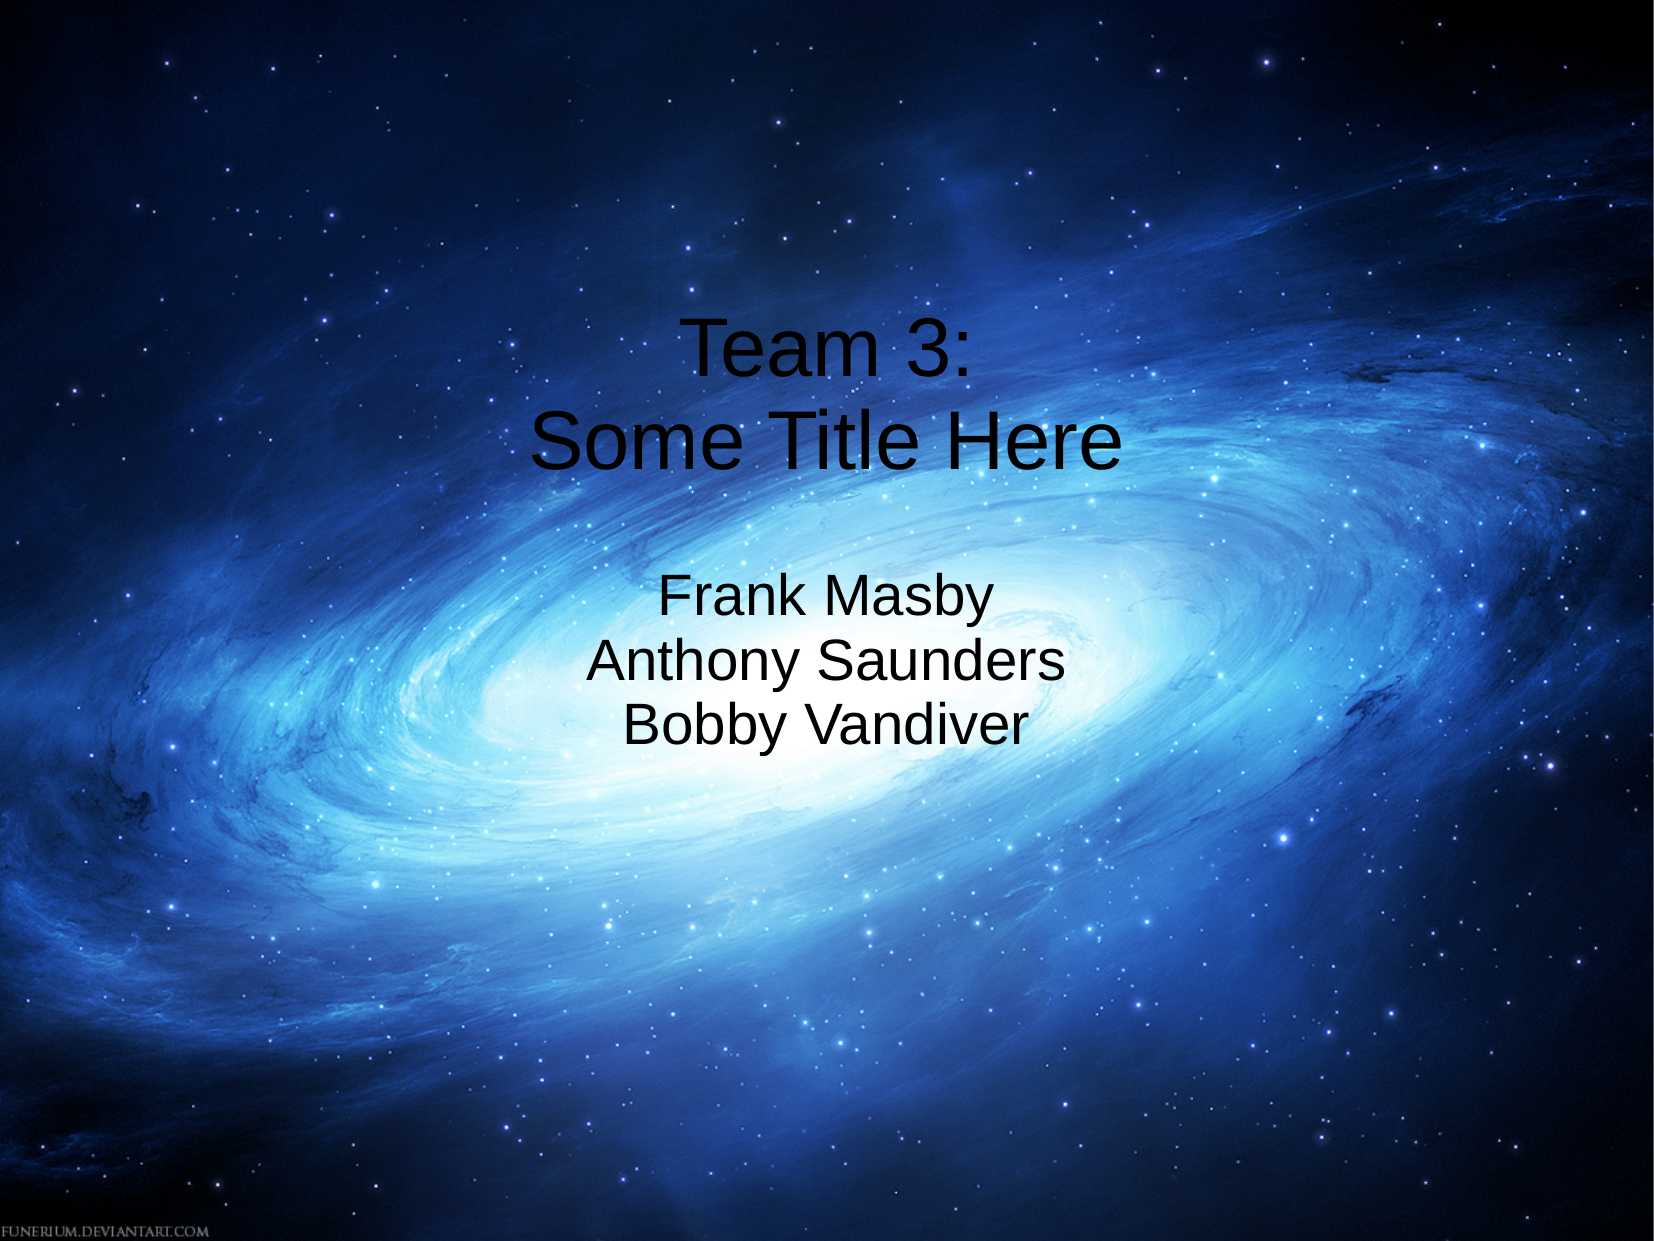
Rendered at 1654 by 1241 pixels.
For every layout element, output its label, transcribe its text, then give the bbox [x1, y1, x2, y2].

subtitle Team 3: Some Title Here Frank Masby Anthony Saunders Bobby Vandiver [82, 49, 1571, 1010]
picture [0, 0, 1654, 1241]
